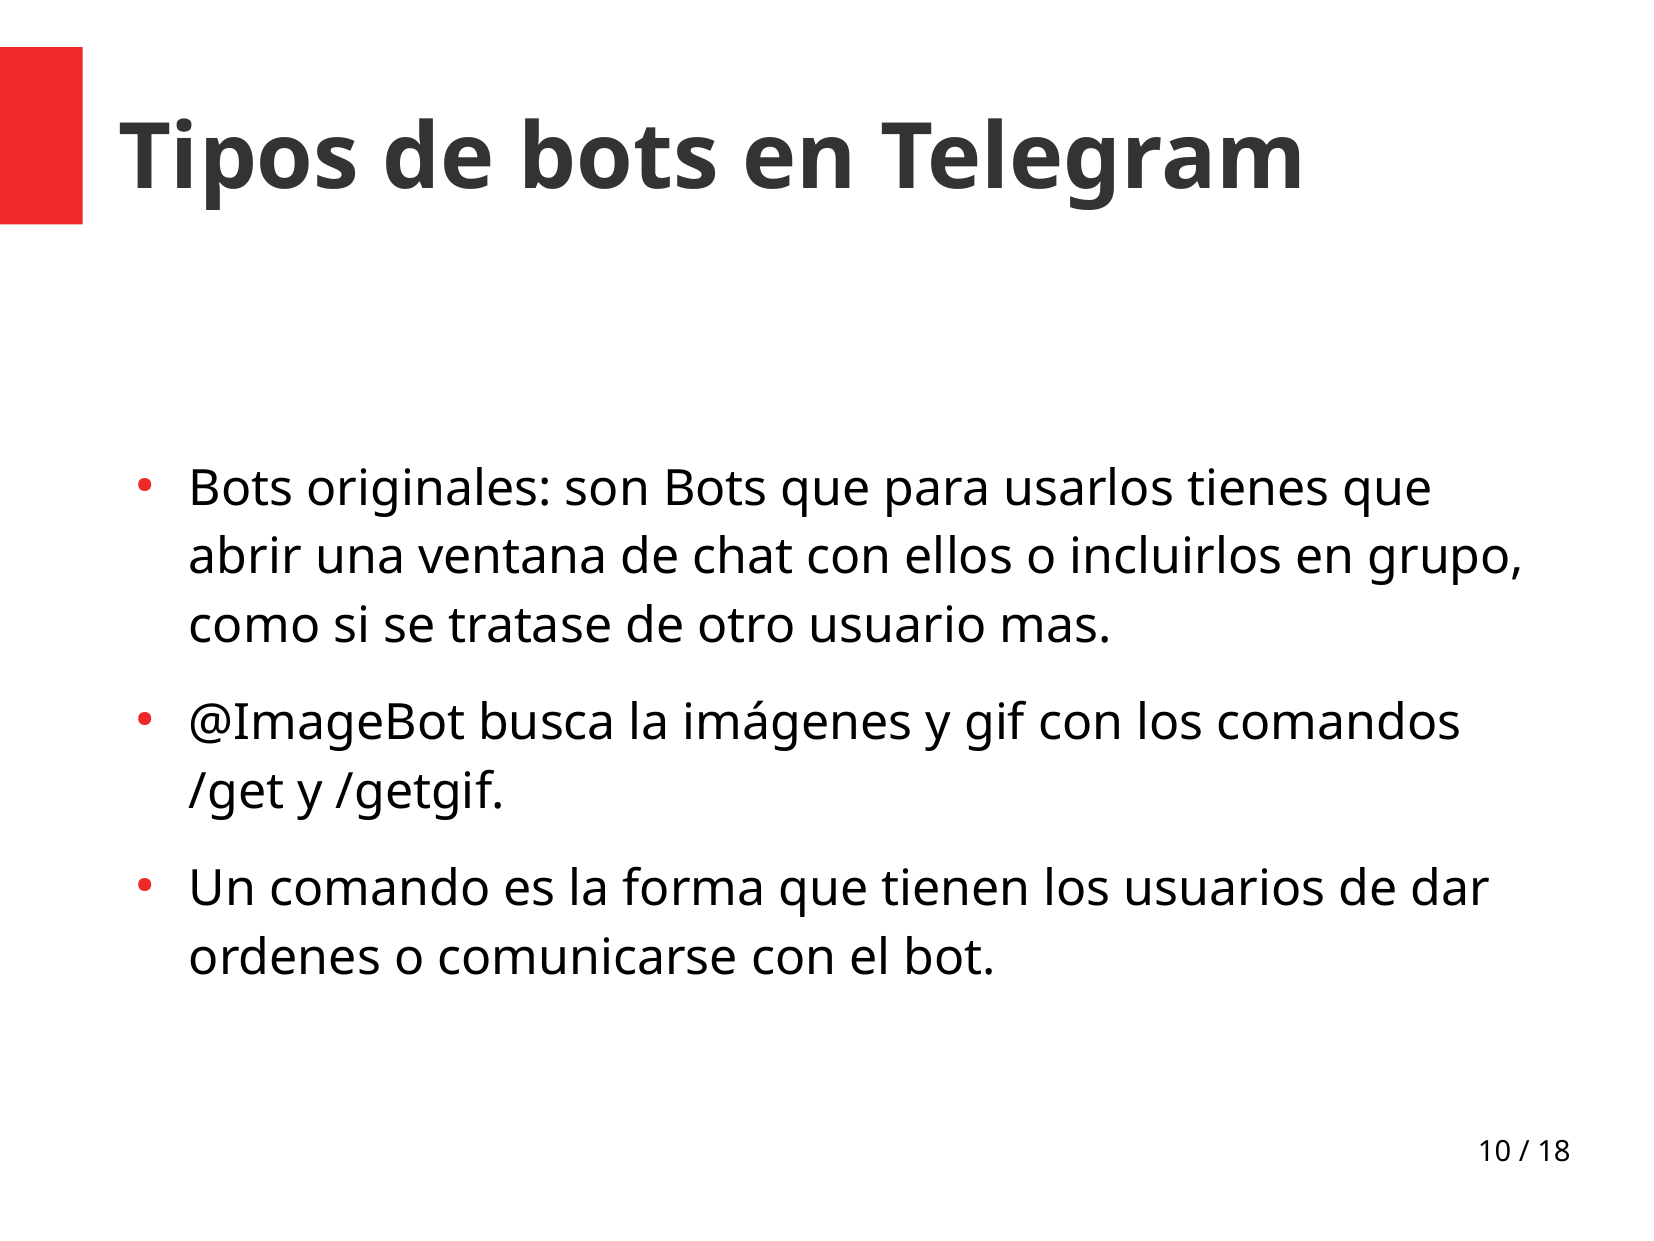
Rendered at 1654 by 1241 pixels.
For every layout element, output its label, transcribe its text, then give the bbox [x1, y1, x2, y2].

list Bots originales: son Bots que para usarlos tienes que abrir una ventana de chat con ellos o incluirlos en grupo, como si se tratase de otro usuario mas. @ImageBot busca la imágenes y gif con los comandos /get y /getgif. Un comando es la forma que tienen los usuarios de dar ordenes o comunicarse con el bot. [118, 354, 1536, 1074]
title Tipos de bots en Telegram [118, 49, 1571, 257]
